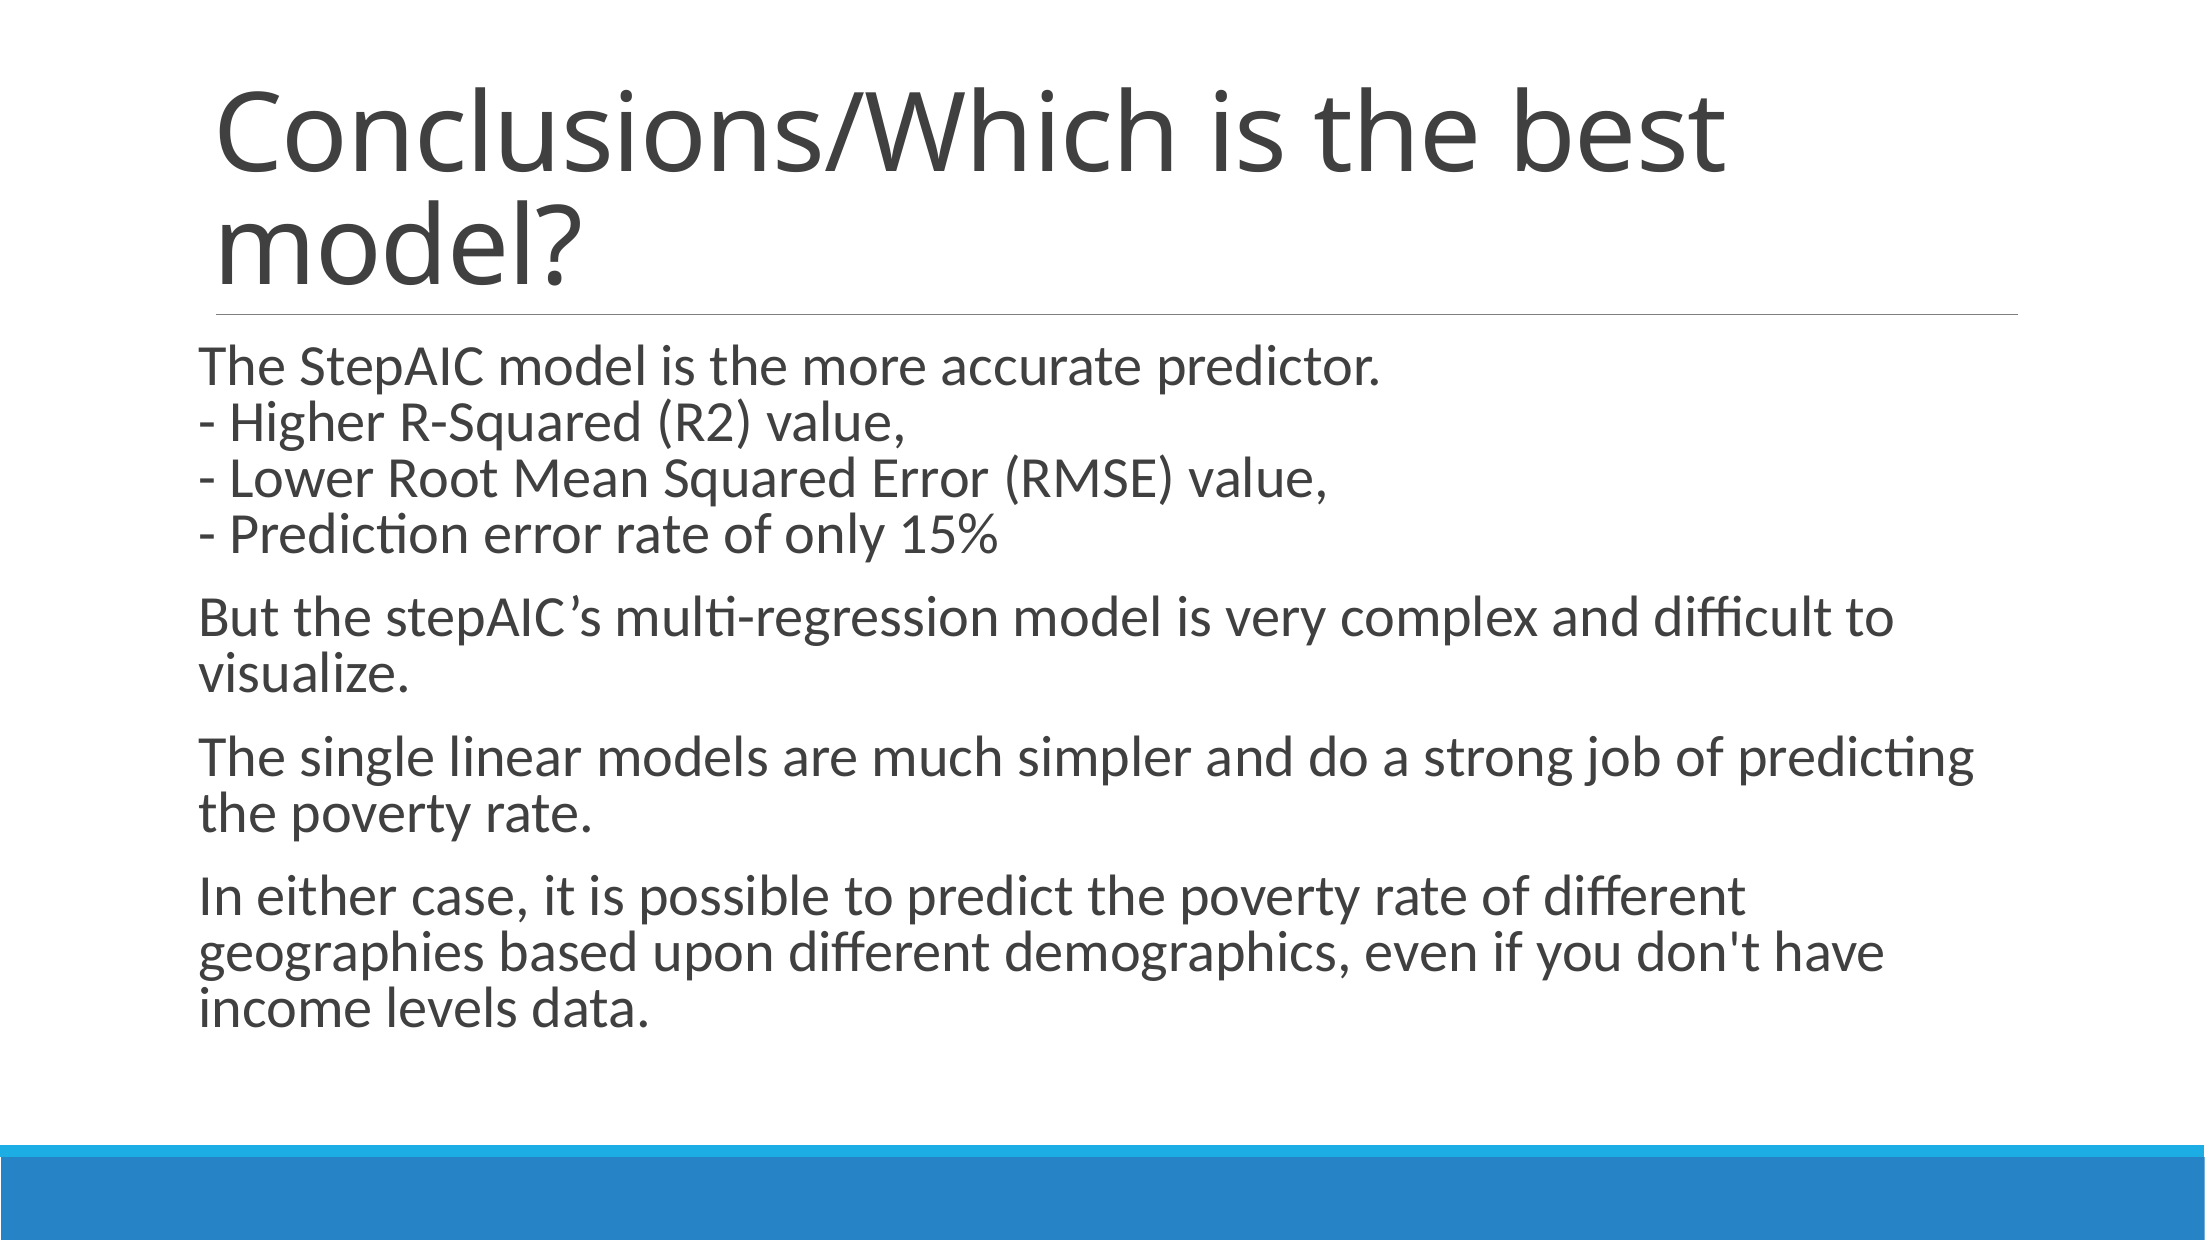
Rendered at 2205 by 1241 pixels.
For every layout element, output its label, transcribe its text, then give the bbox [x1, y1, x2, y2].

title Conclusions/Which is the best model? [198, 51, 2018, 315]
list The StepAIC model is the more accurate predictor. - Higher R-Squared (R2) value, - Lower Root Mean Squared Error (RMSE) value, - Prediction error rate of only 15% But the stepAIC’s multi-regression model is very complex and difficult to visualize. The single linear models are much simpler and do a strong job of predicting the poverty rate. In either case, it is possible to predict the poverty rate of different geographies based upon different demographics, even if you don't have income levels data. [198, 333, 2018, 1062]
